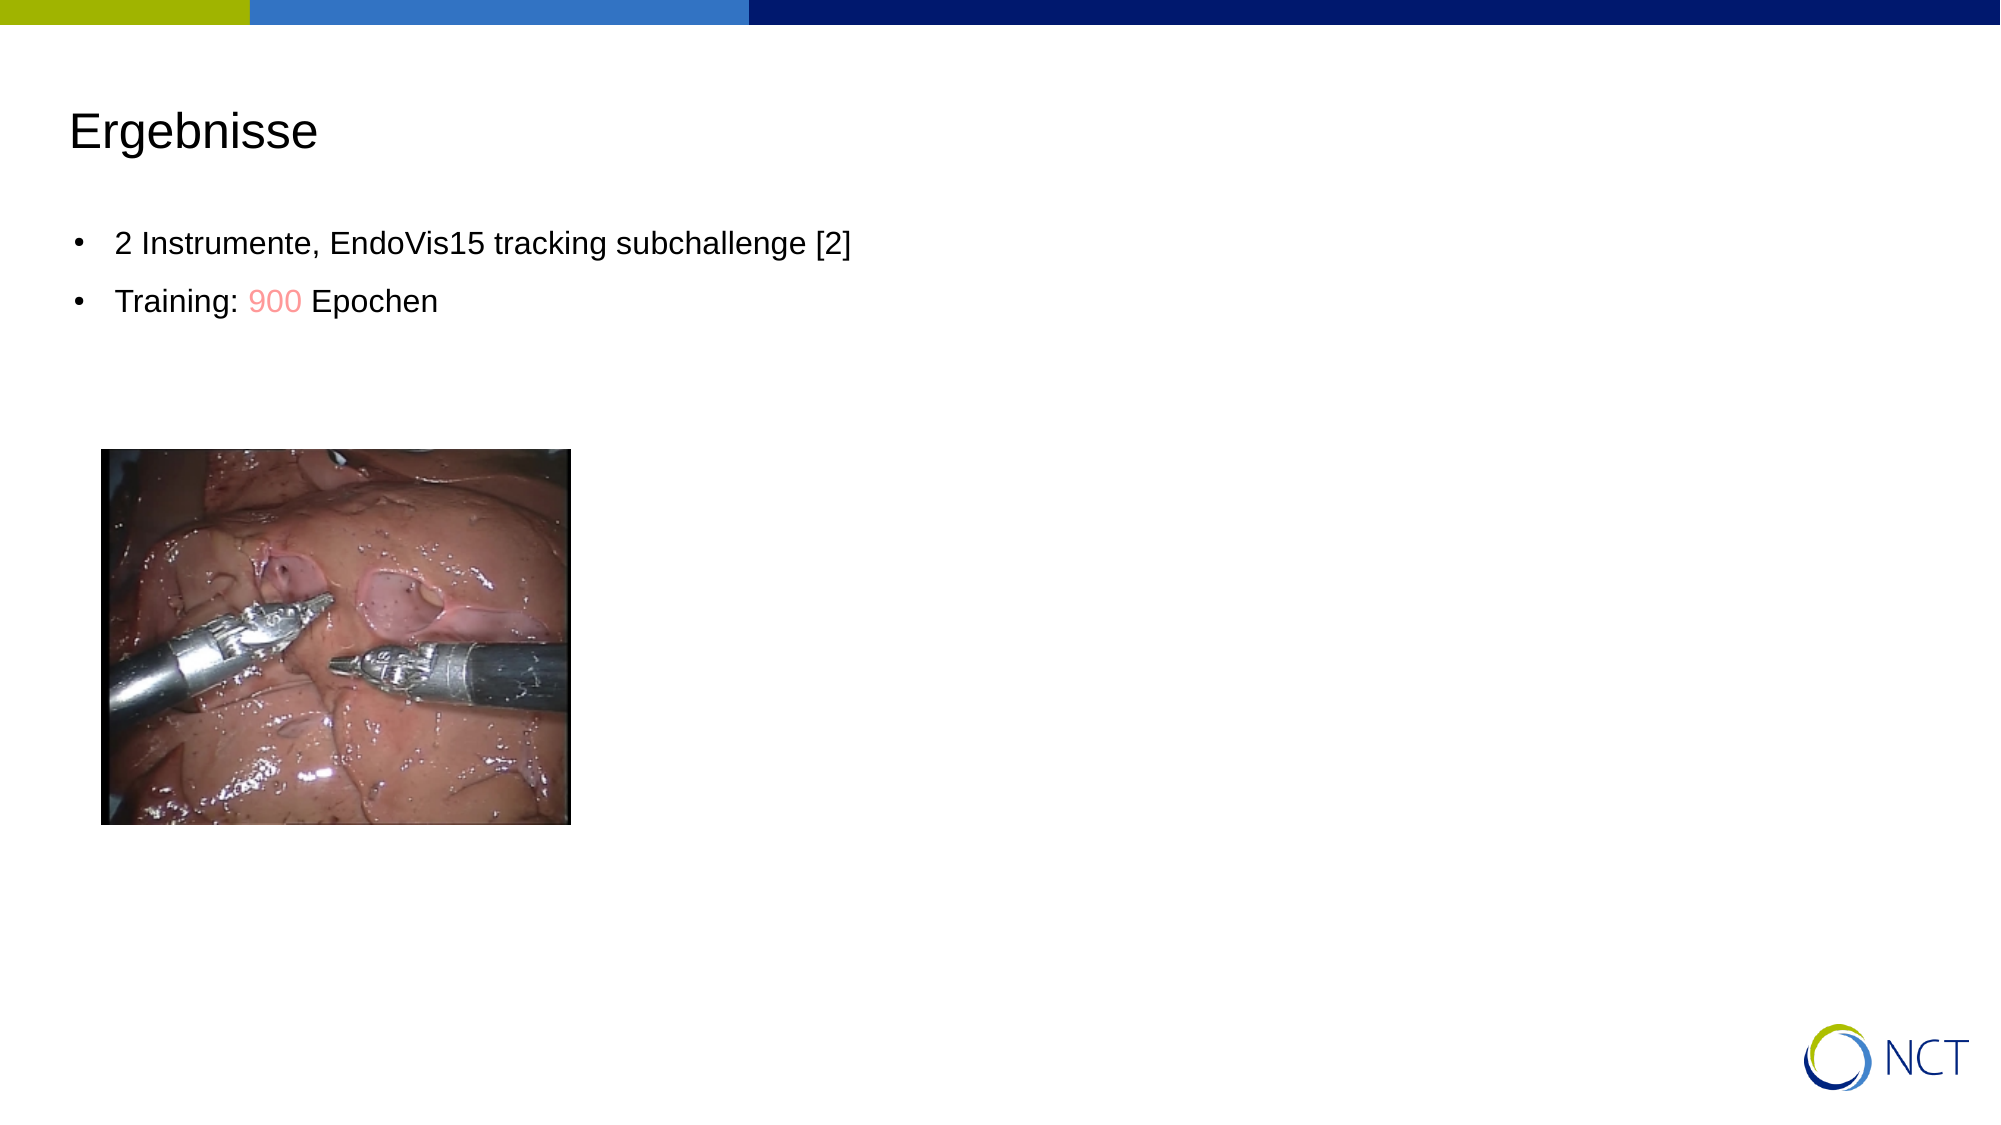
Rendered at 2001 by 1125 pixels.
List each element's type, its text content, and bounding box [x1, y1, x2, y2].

picture [1804, 1024, 1969, 1091]
list 2 Instrumente, EndoVis15 tracking subchallenge [2] Training: 900 Epochen [60, 224, 1852, 321]
title Ergebnisse [68, 37, 1861, 225]
picture [101, 449, 571, 826]
